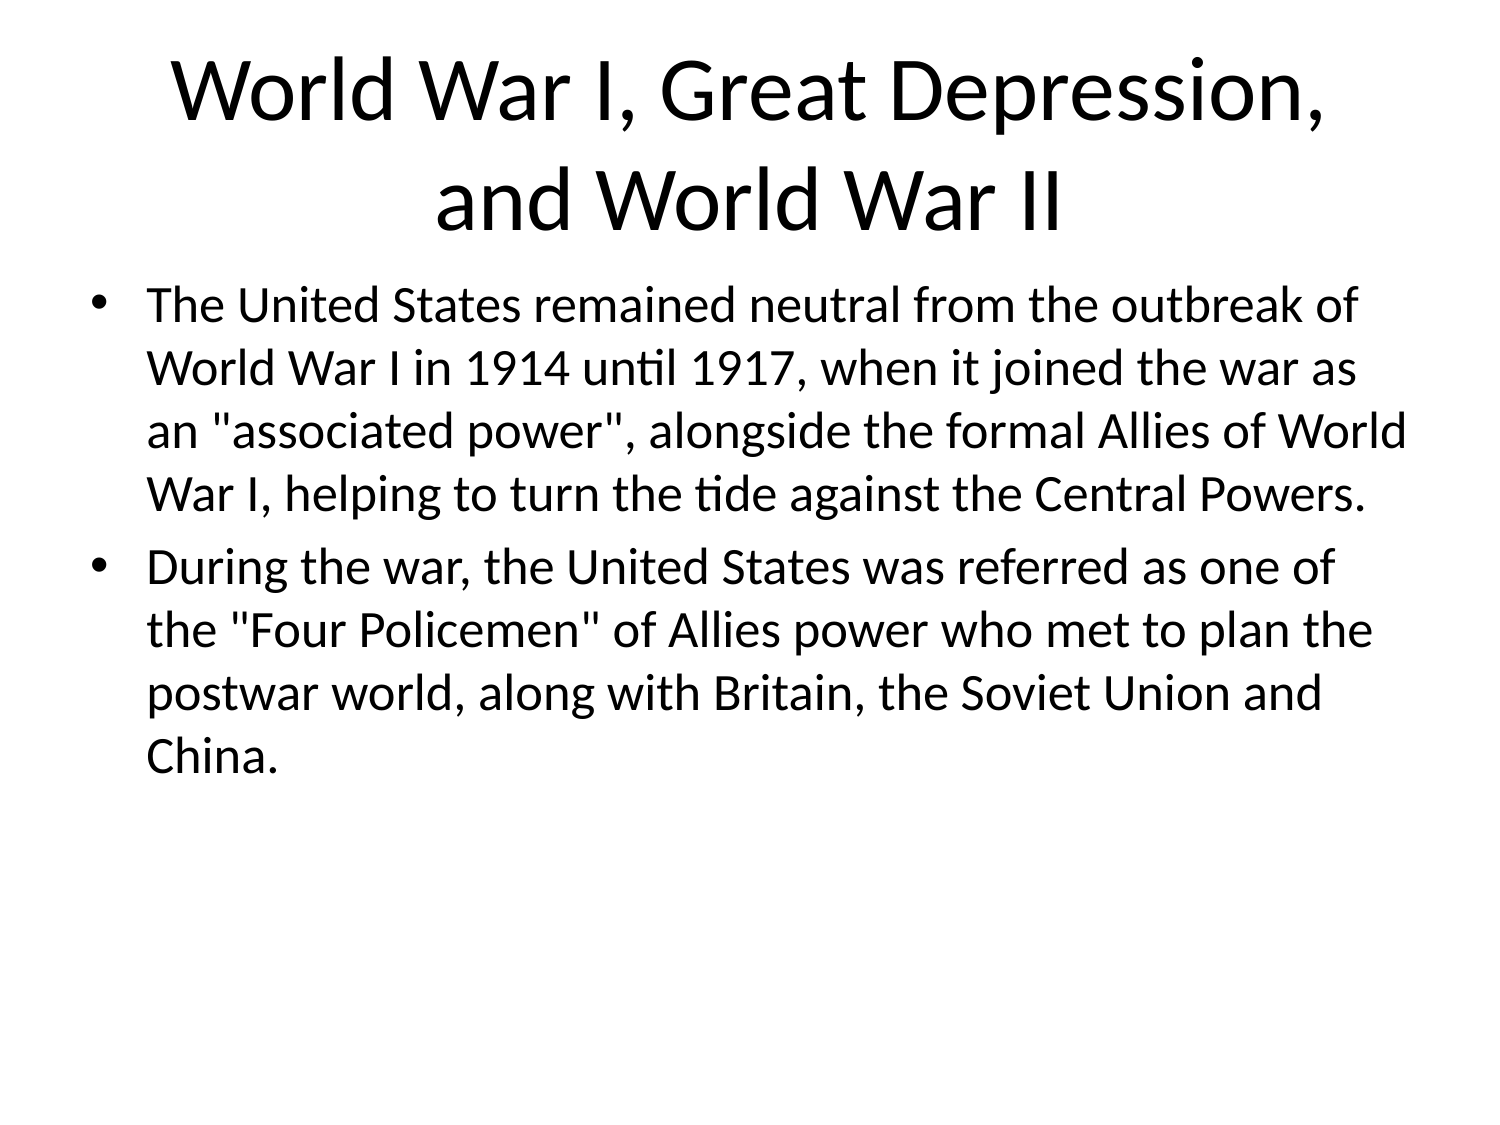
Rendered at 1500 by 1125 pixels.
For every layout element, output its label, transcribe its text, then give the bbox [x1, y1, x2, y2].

title World War I, Great Depression, and World War II [75, 45, 1425, 233]
list The United States remained neutral from the outbreak of World War I in 1914 until 1917, when it joined the war as an "associated power", alongside the formal Allies of World War I, helping to turn the tide against the Central Powers. During the war, the United States was referred as one of the "Four Policemen" of Allies power who met to plan the postwar world, along with Britain, the Soviet Union and China. [75, 262, 1425, 1005]
